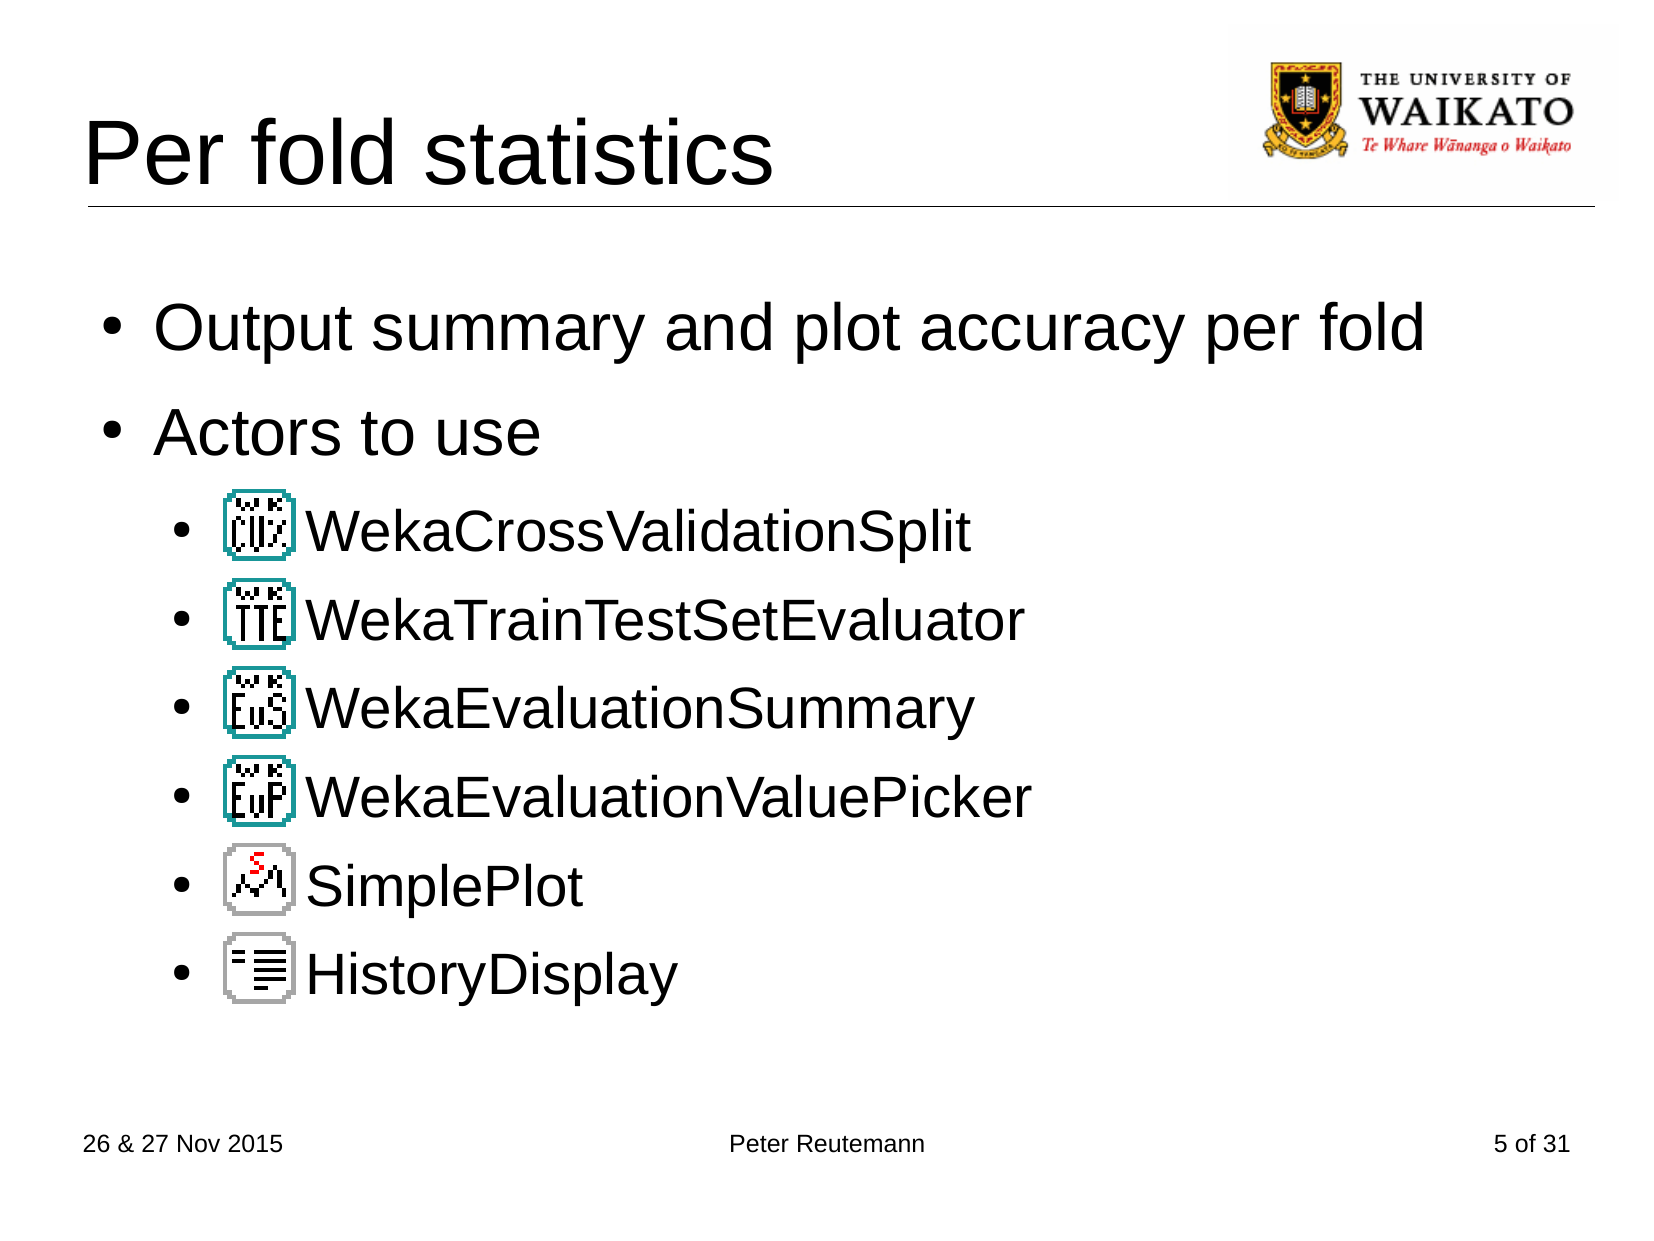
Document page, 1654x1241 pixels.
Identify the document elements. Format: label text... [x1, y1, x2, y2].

picture [223, 666, 296, 739]
picture [223, 755, 296, 827]
picture [223, 578, 296, 650]
list Output summary and plot accuracy per fold Actors to use WekaCrossValidationSplit WekaTrainTestSetEvaluator WekaEvaluationSummary WekaEvaluationValuePicker SimplePlot HistoryDisplay [82, 290, 1571, 1010]
picture [223, 843, 296, 916]
picture [223, 932, 296, 1004]
picture [223, 489, 296, 561]
title Per fold statistics [82, 49, 1571, 257]
picture [1228, 24, 1619, 201]
